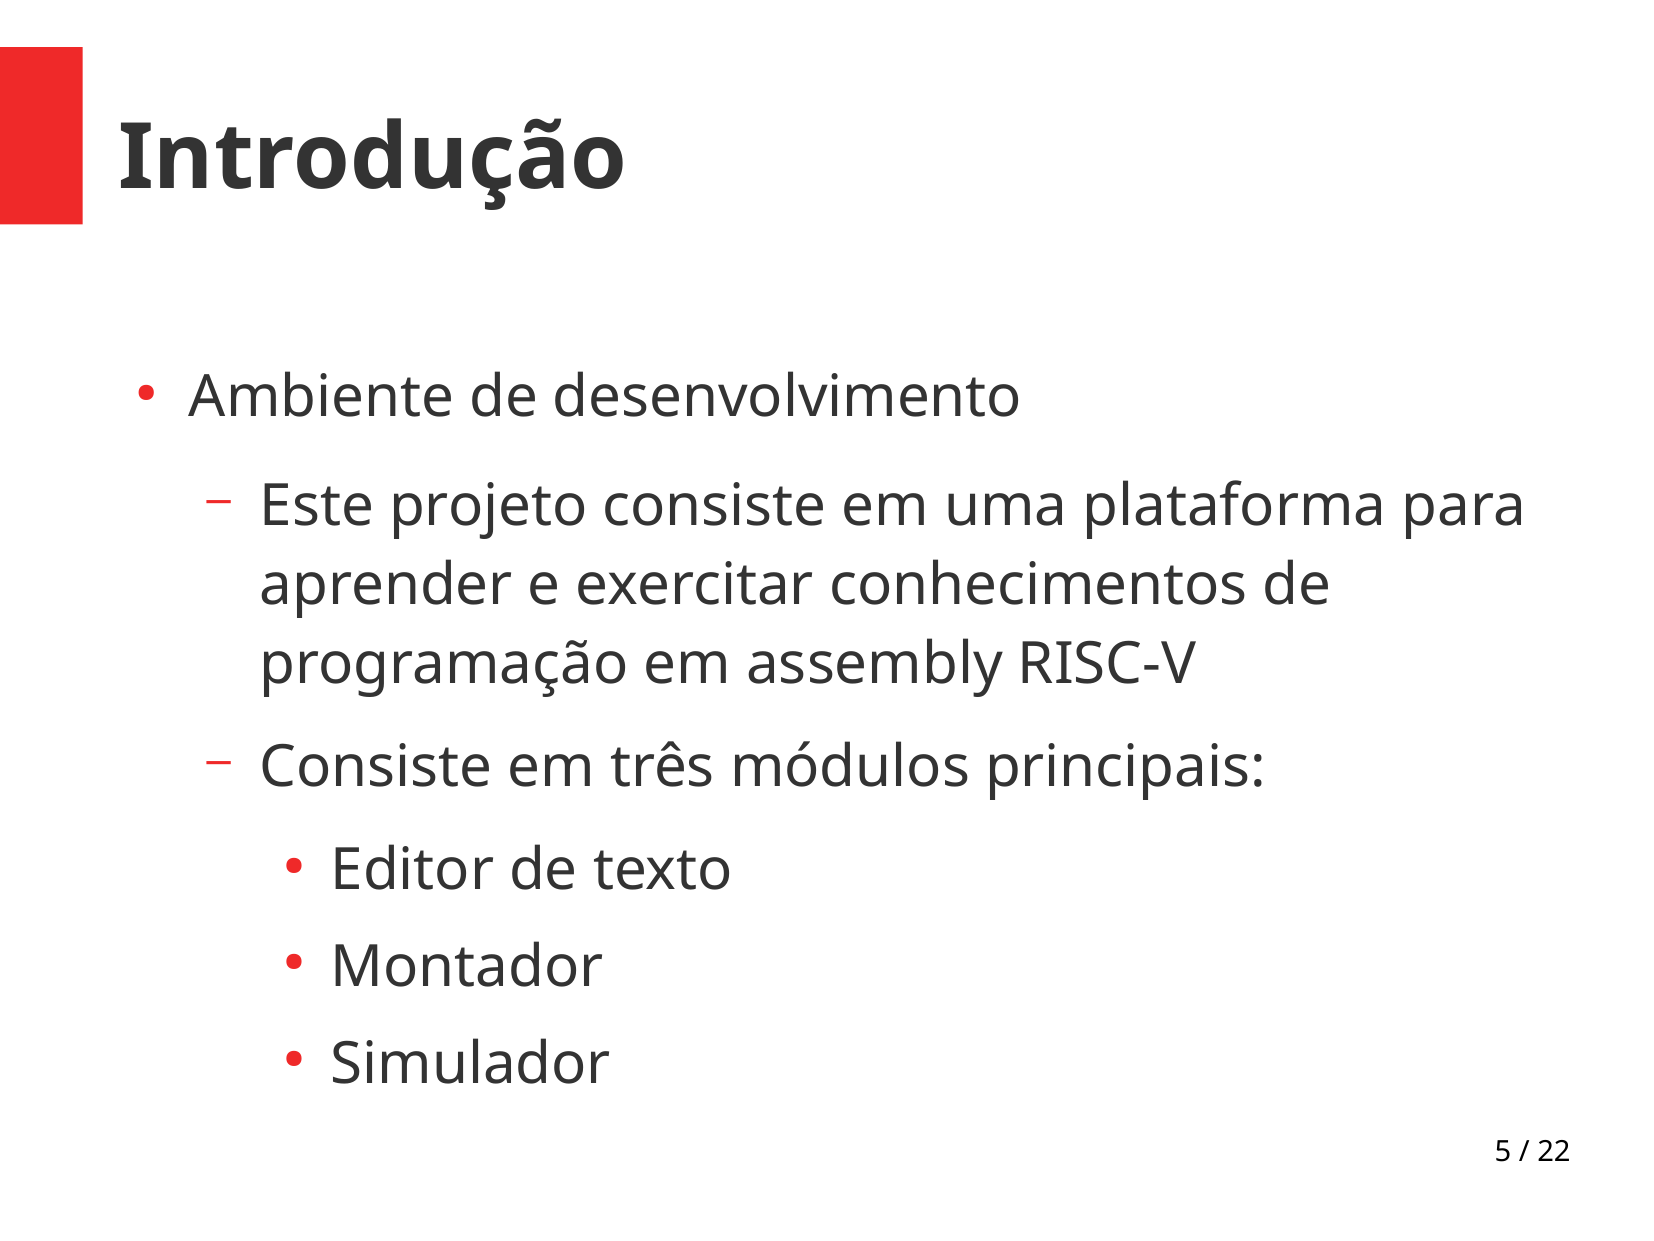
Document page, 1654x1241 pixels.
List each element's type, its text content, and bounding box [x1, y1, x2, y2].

list Ambiente de desenvolvimento Este projeto consiste em uma plataforma para aprender e exercitar conhecimentos de programação em assembly RISC-V Consiste em três módulos principais: Editor de texto Montador Simulador [118, 354, 1536, 1074]
title Introdução [118, 49, 1571, 257]
